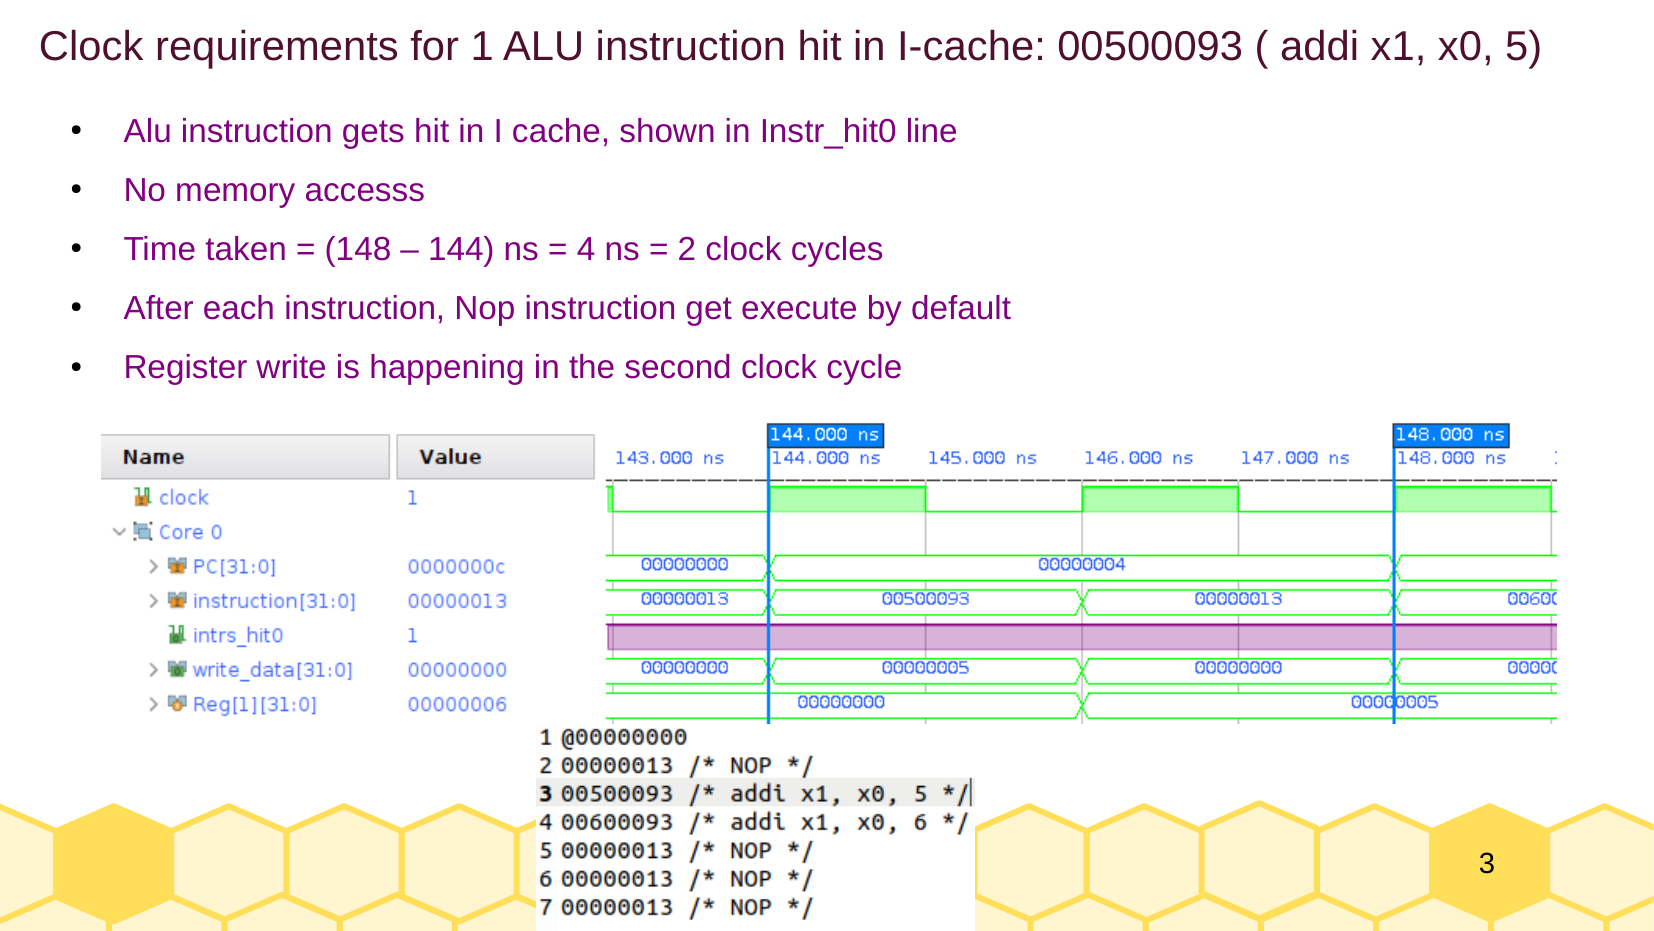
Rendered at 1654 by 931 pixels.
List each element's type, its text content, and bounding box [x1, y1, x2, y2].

title Clock requirements for 1 ALU instruction hit in I-cache: 00500093 ( addi x1, x0, 5) [20, 0, 1562, 124]
picture [101, 400, 1557, 931]
list Alu instruction gets hit in I cache, shown in Instr_hit0 line No memory accesss Time taken = (148 – 144) ns = 4 ns = 2 clock cycles After each instruction, Nop instruction get execute by default Register write is happening in the second clock cycle [52, 112, 1541, 652]
